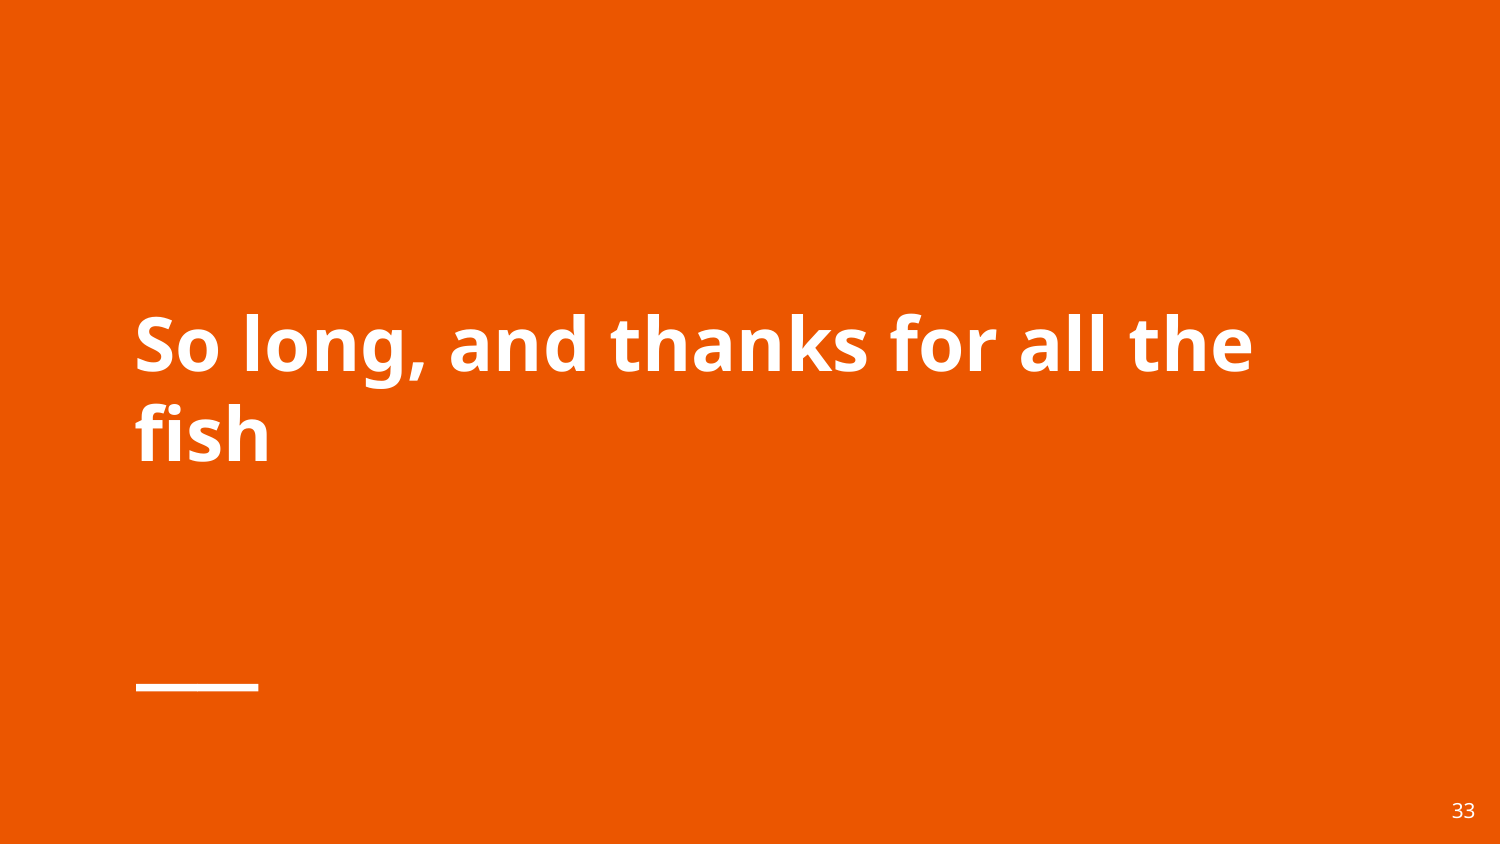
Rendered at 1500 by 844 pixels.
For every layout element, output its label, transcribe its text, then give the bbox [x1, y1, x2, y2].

title So long, and thanks for all the fish [119, 141, 1412, 632]
slide_number <number> [1400, 779, 1491, 844]
